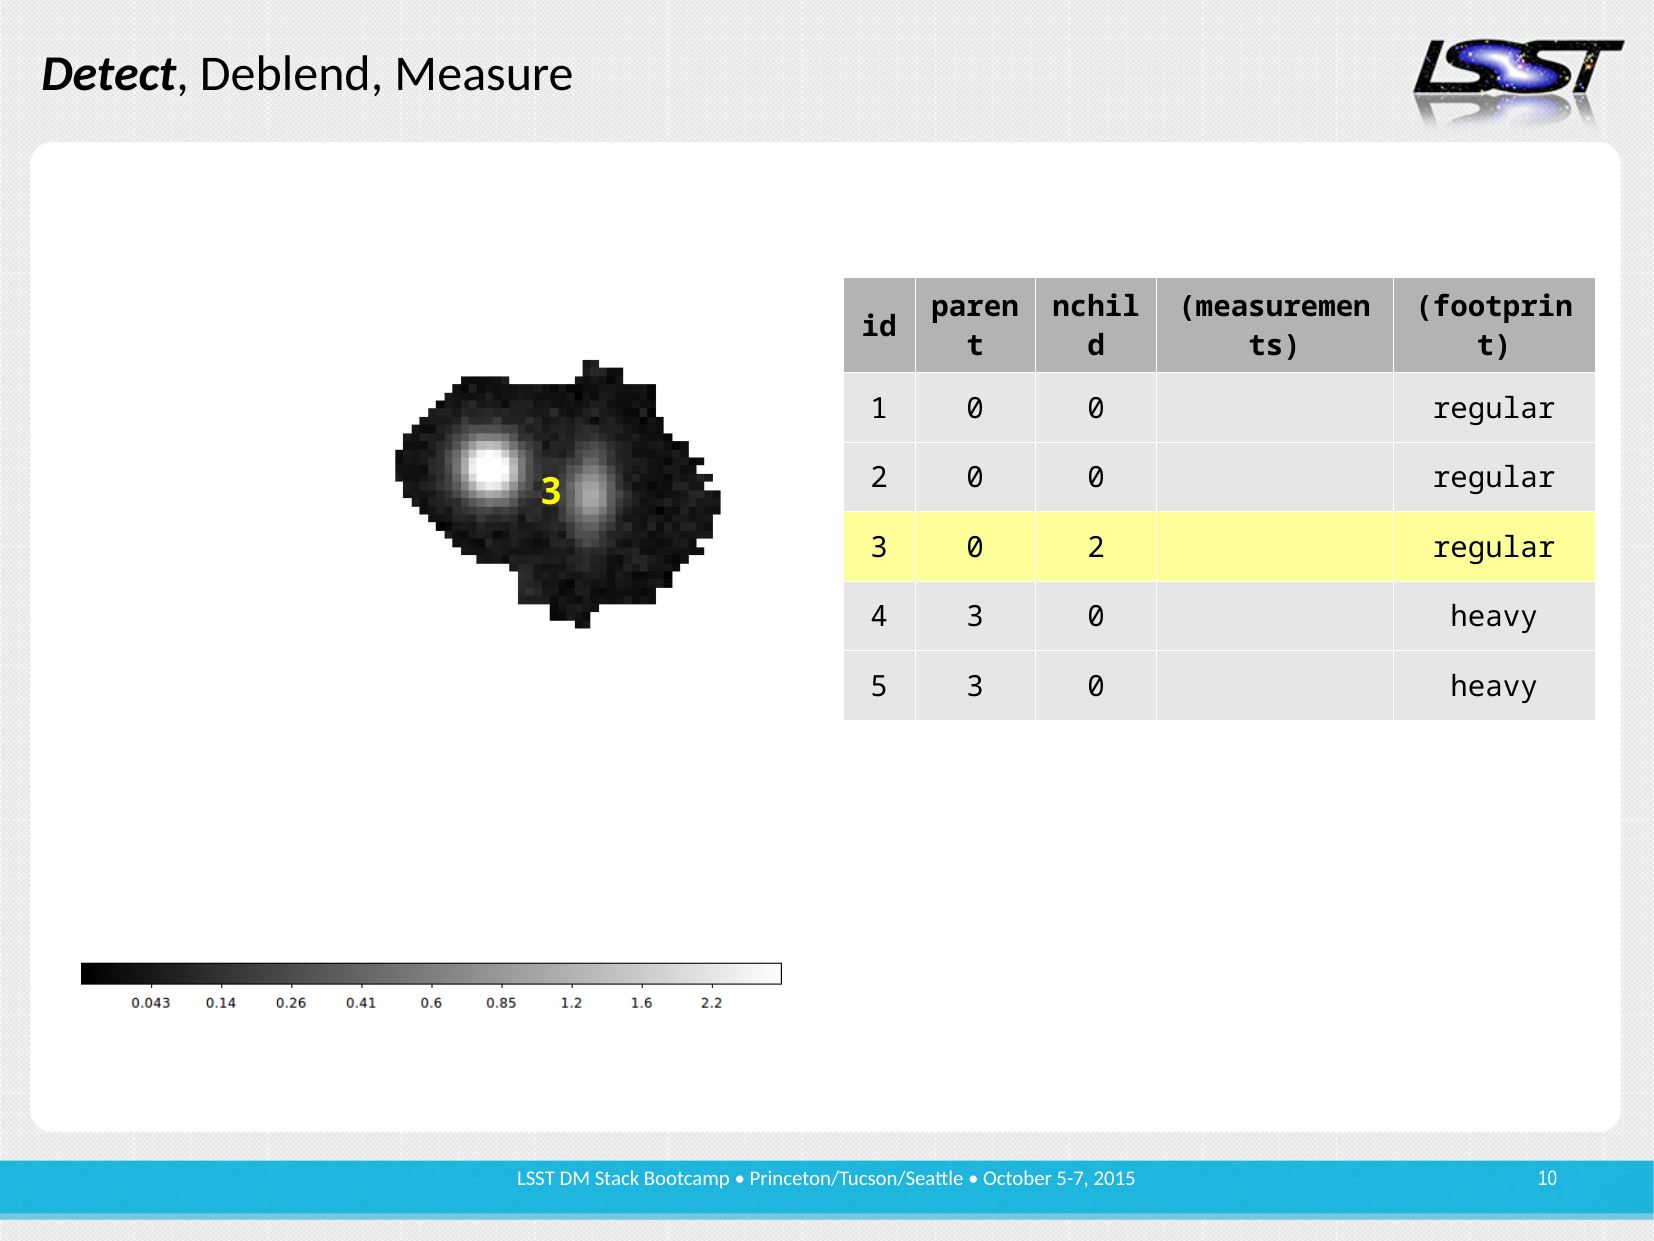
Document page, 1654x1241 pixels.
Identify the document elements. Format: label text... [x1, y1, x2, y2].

table_cell heavy [1394, 582, 1595, 650]
table_cell [1157, 582, 1393, 650]
table_cell heavy [1394, 651, 1595, 720]
table_cell 2 [844, 443, 915, 511]
table_cell regular [1394, 373, 1595, 442]
table_header nchild [1036, 278, 1156, 372]
table_cell 4 [844, 582, 915, 650]
table_cell 3 [916, 651, 1035, 720]
table_cell regular [1394, 512, 1595, 581]
table_cell [1157, 512, 1393, 581]
table_cell 5 [844, 651, 915, 720]
table_cell 0 [1036, 443, 1156, 511]
table_cell 0 [1036, 651, 1156, 720]
text_box 3 [525, 457, 574, 511]
table_cell 3 [916, 582, 1035, 650]
table_cell 0 [1036, 582, 1156, 650]
table_cell 2 [1036, 512, 1156, 581]
picture [0, 0, 1654, 1241]
table_cell 0 [916, 443, 1035, 511]
title Detect, Deblend, Measure [41, 27, 1161, 129]
table_cell 3 [844, 512, 915, 581]
table_header parent [916, 278, 1035, 372]
table_header (footprint) [1394, 278, 1595, 372]
table_cell 0 [916, 512, 1035, 581]
table_cell regular [1394, 443, 1595, 511]
table_header (measurements) [1157, 278, 1393, 372]
table_cell [1157, 443, 1393, 511]
table_header id [844, 278, 915, 372]
table_cell 0 [1036, 373, 1156, 442]
table_cell 1 [844, 373, 915, 442]
table_cell [1157, 651, 1393, 720]
table_cell 0 [916, 373, 1035, 442]
table_cell [1157, 373, 1393, 442]
